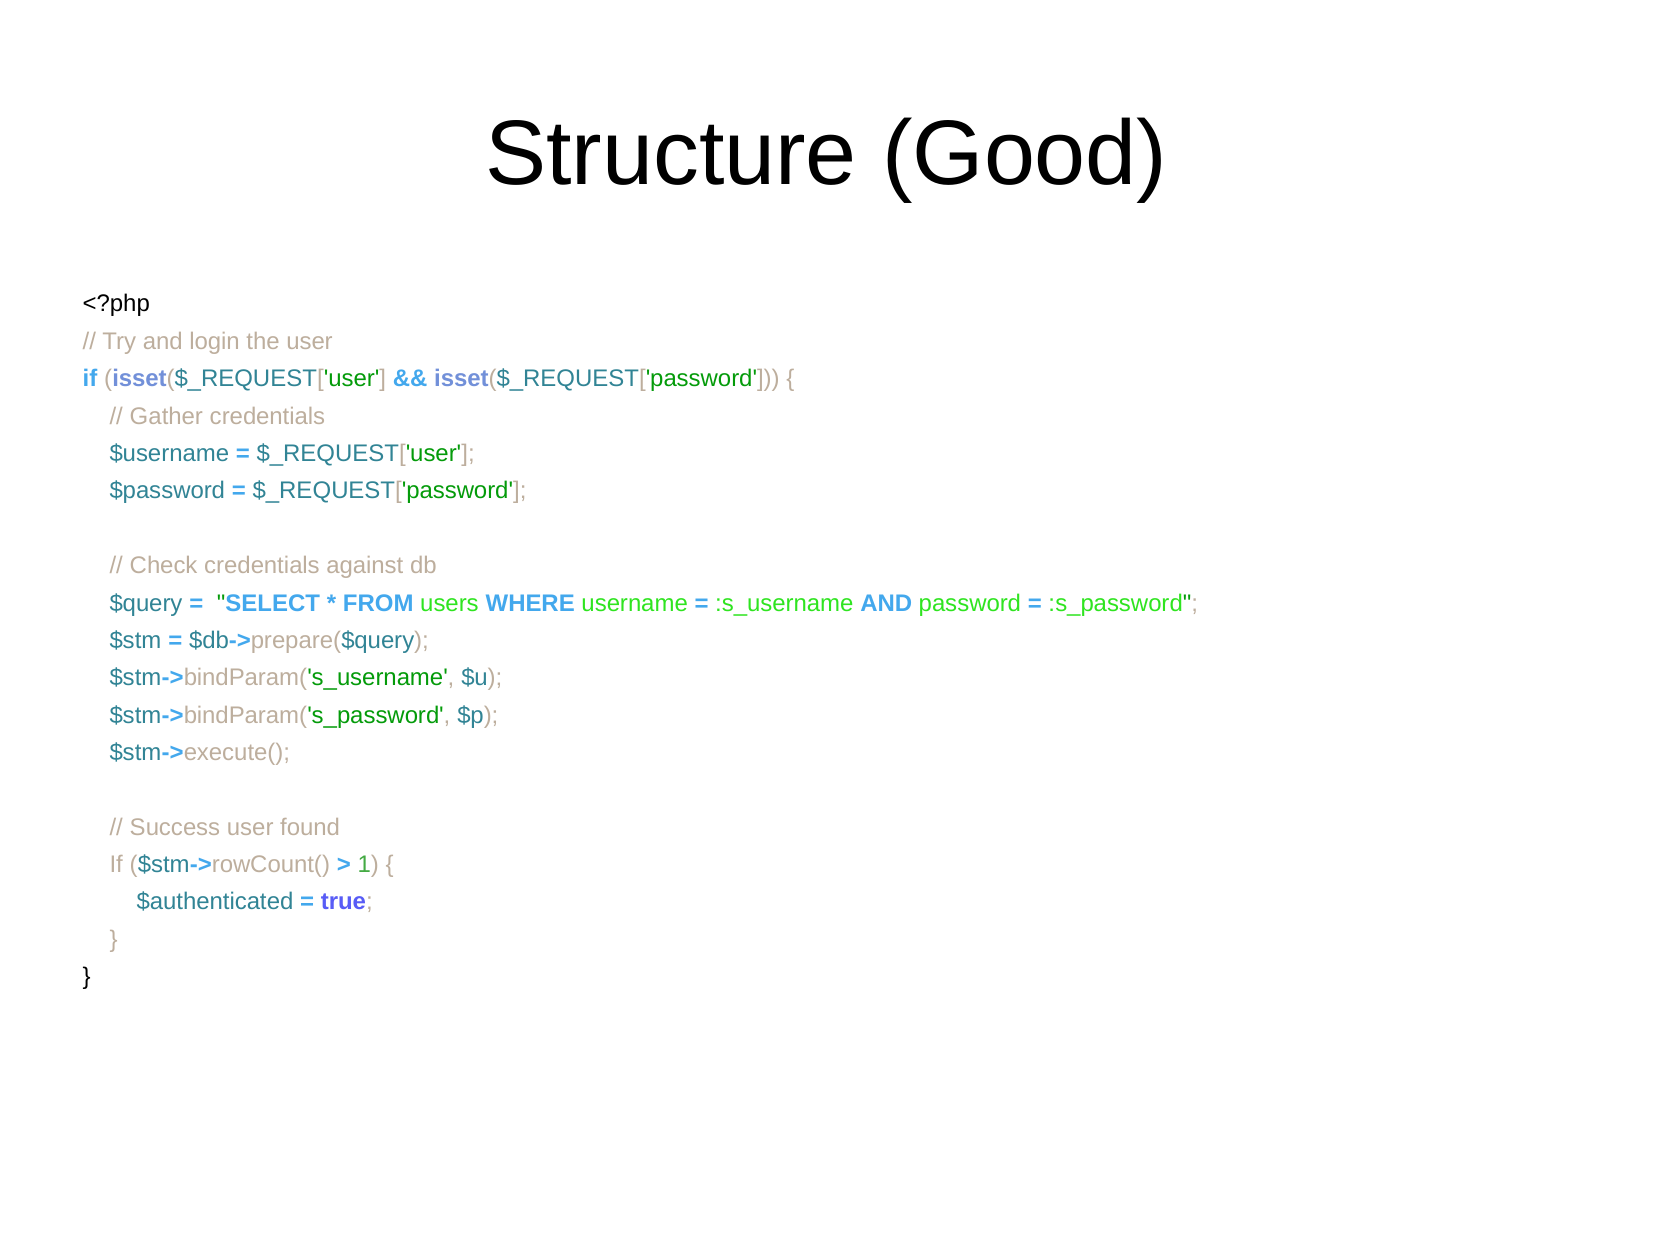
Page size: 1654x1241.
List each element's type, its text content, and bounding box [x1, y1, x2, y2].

title Structure (Good) [82, 49, 1571, 257]
list <?php // Try and login the user if (isset($_REQUEST['user'] && isset($_REQUEST['password'])) { // Gather credentials $username = $_REQUEST['user']; $password = $_REQUEST['password']; // Check credentials against db $query = "SELECT * FROM users WHERE username = :s_username AND password = :s_password"; $stm = $db->prepare($query); $stm->bindParam('s_username', $u); $stm->bindParam('s_password', $p); $stm->execute(); // Success user found If ($stm->rowCount() > 1) { $authenticated = true; } } [82, 290, 1571, 1010]
